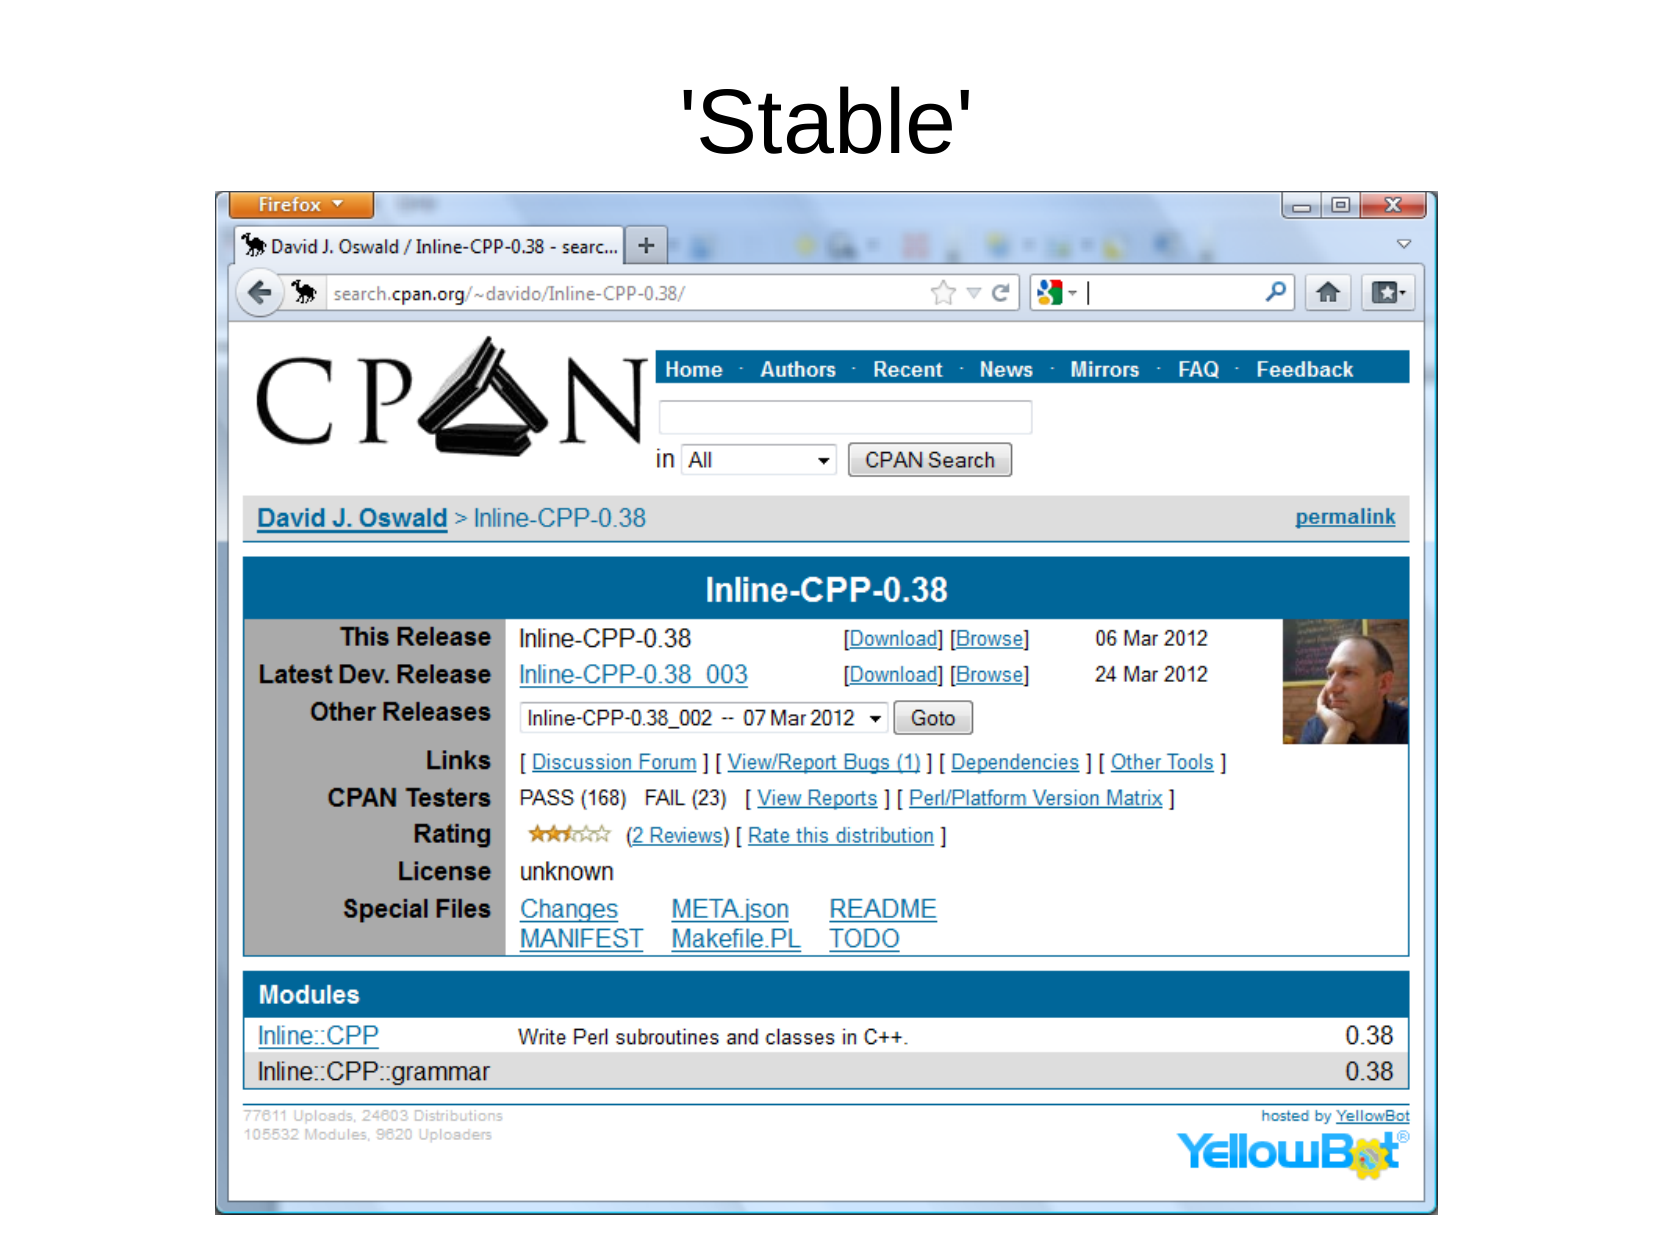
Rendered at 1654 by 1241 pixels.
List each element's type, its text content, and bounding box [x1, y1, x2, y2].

picture [215, 191, 1438, 1216]
title 'Stable' [82, 17, 1571, 226]
